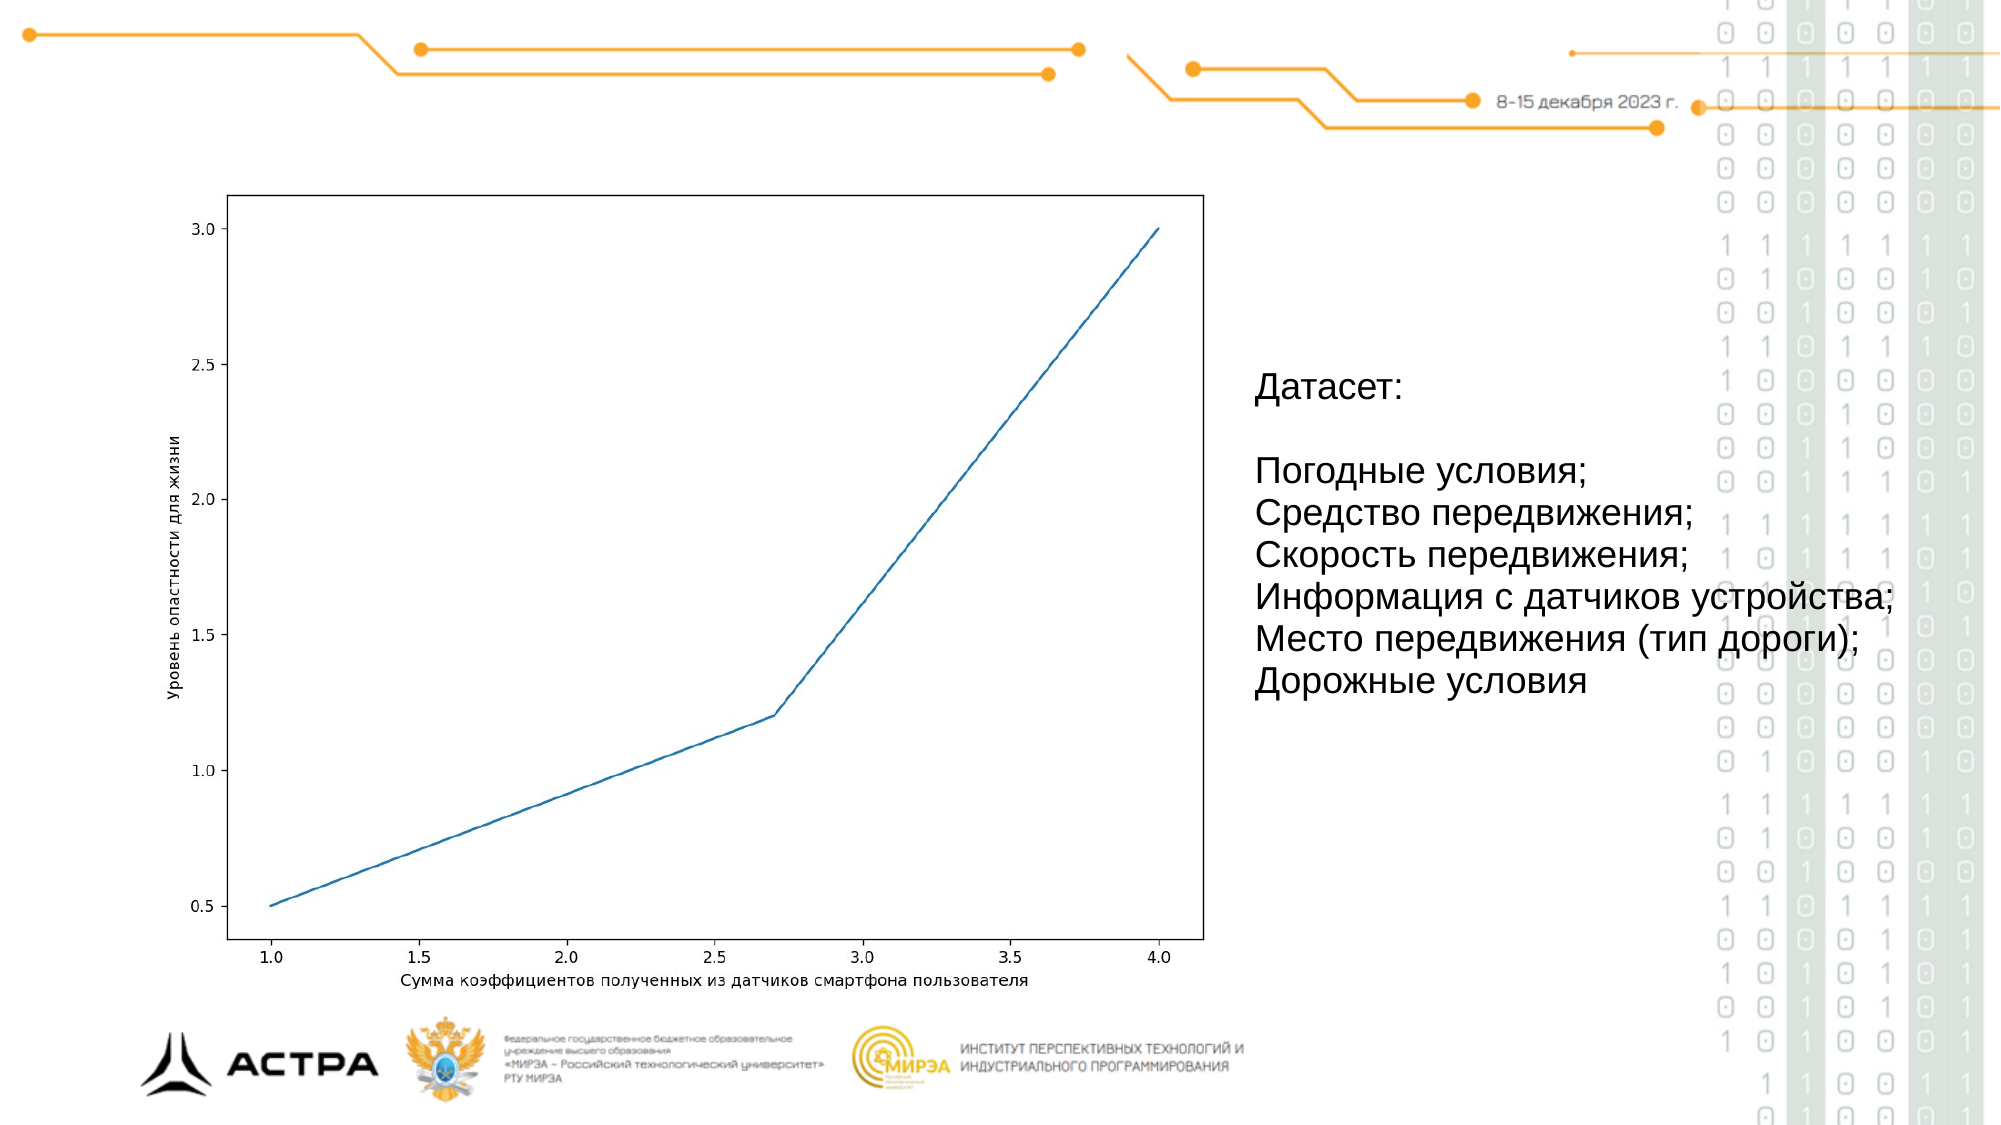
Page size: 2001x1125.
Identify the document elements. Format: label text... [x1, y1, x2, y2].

picture [0, 0, 2000, 1125]
text_box Датасет: Погодные условия; Средство передвижения; Скорость передвижения; Информация с датчиков устройства; Место передвижения (тип дороги); Дорожные условия [1240, 357, 1911, 709]
